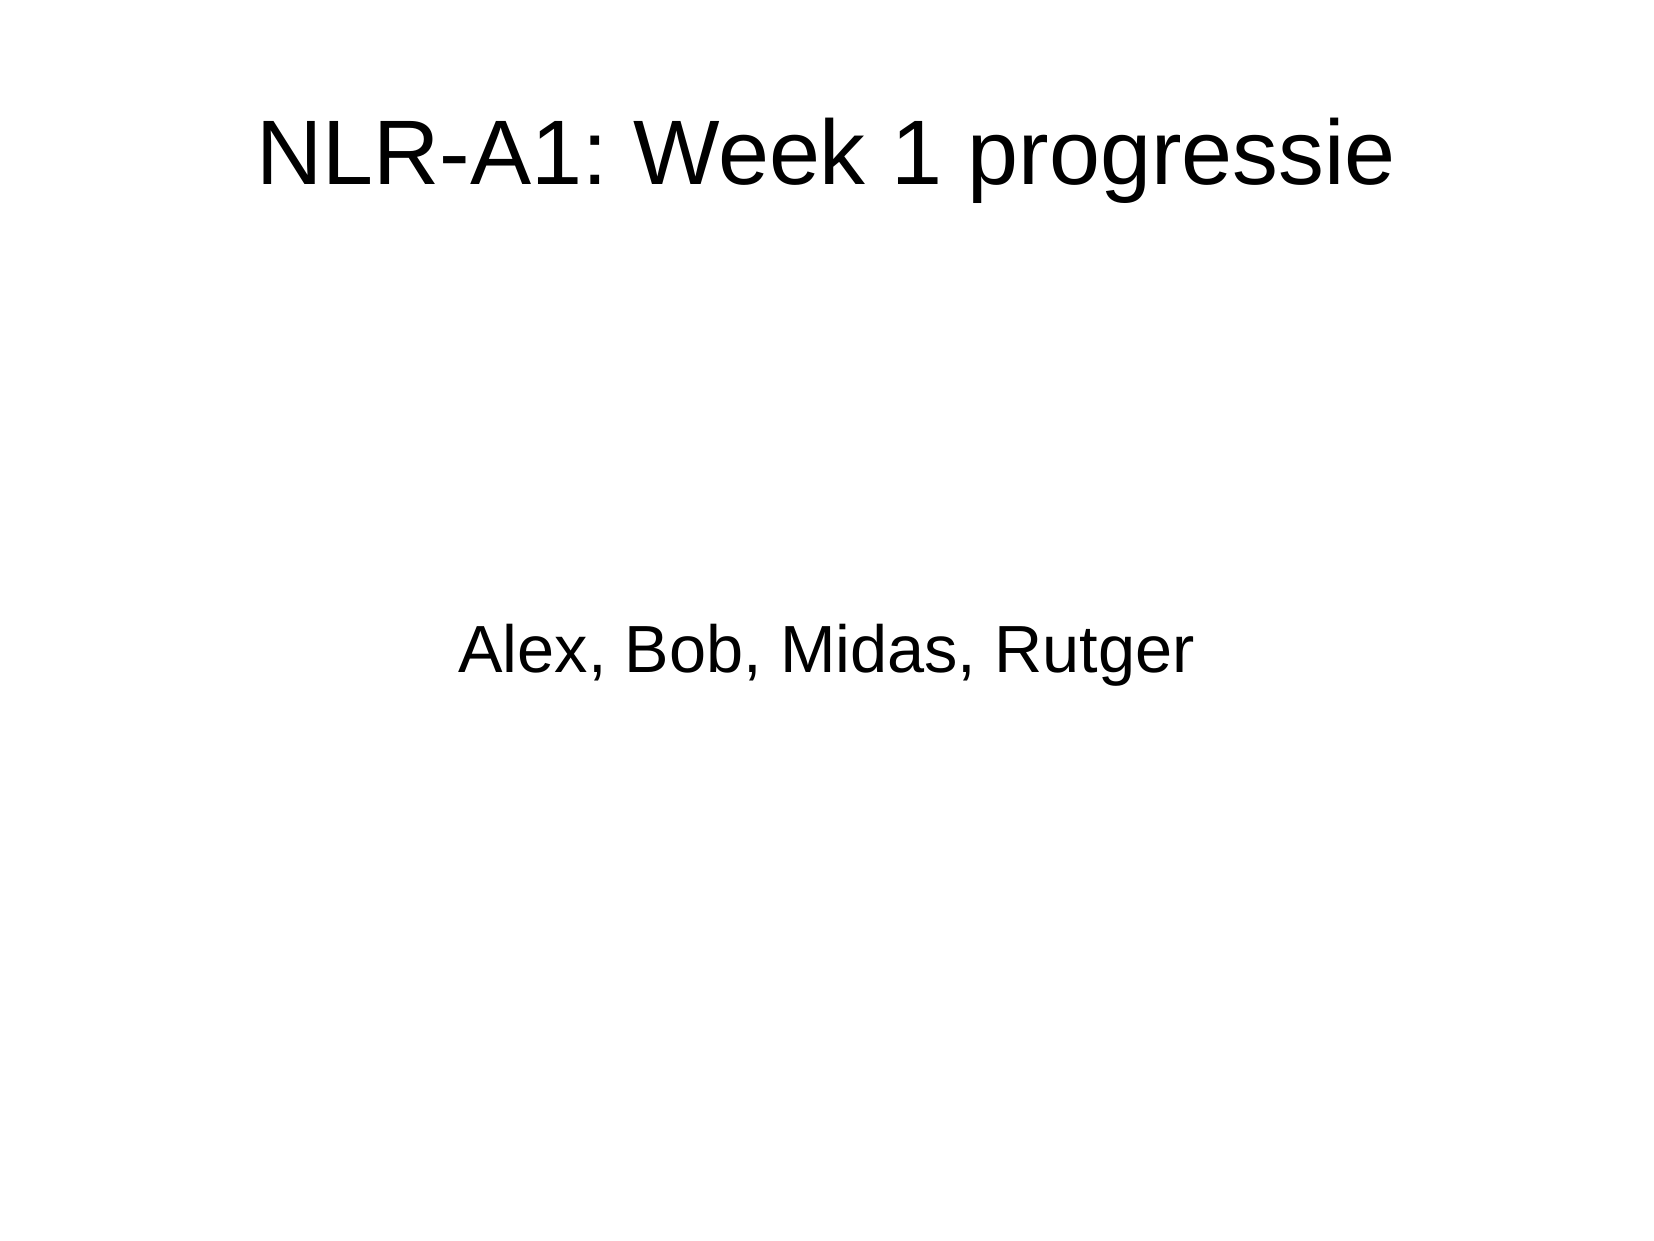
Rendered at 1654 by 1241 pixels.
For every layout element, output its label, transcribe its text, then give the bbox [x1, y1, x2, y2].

title NLR-A1: Week 1 progressie [82, 49, 1571, 257]
subtitle Alex, Bob, Midas, Rutger [82, 290, 1571, 1010]
